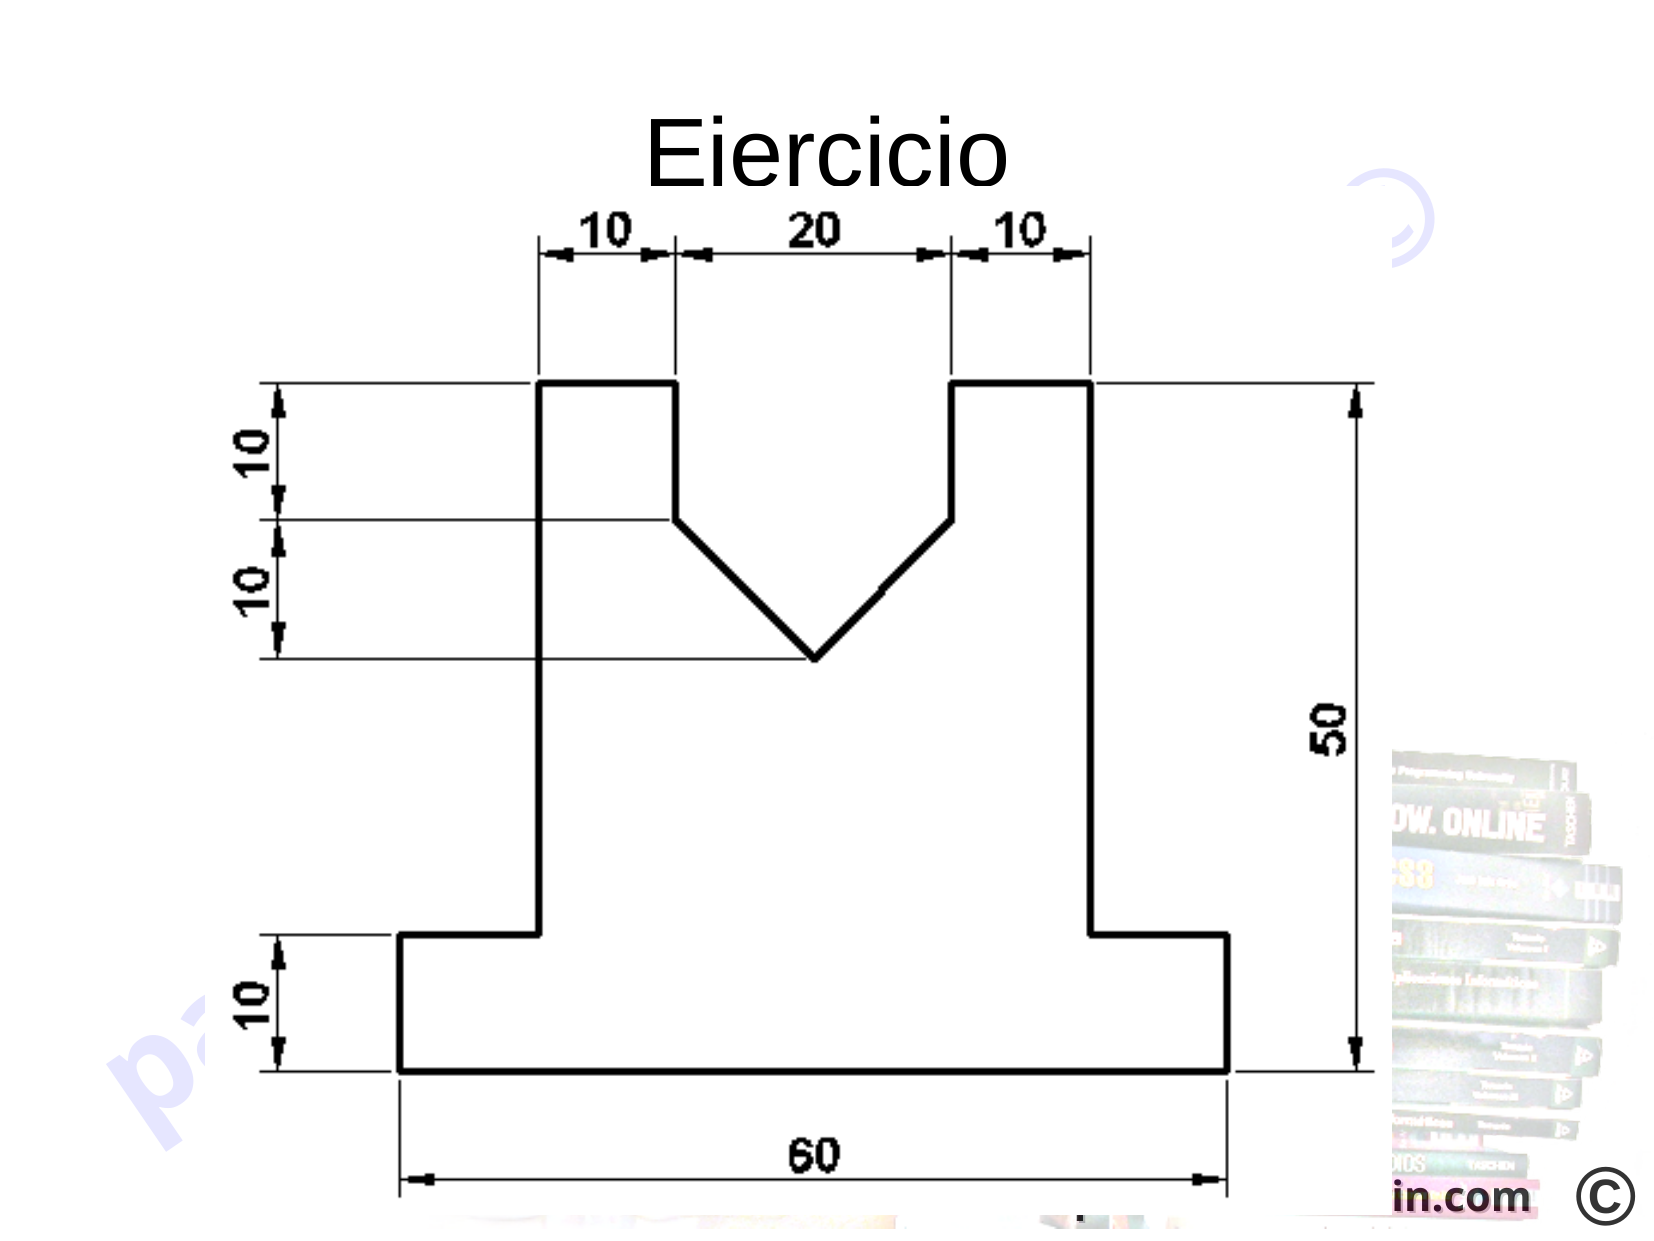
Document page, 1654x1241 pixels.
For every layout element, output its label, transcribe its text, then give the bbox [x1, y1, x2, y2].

title Ejercicio [82, 49, 1571, 257]
picture [205, 186, 1654, 1229]
